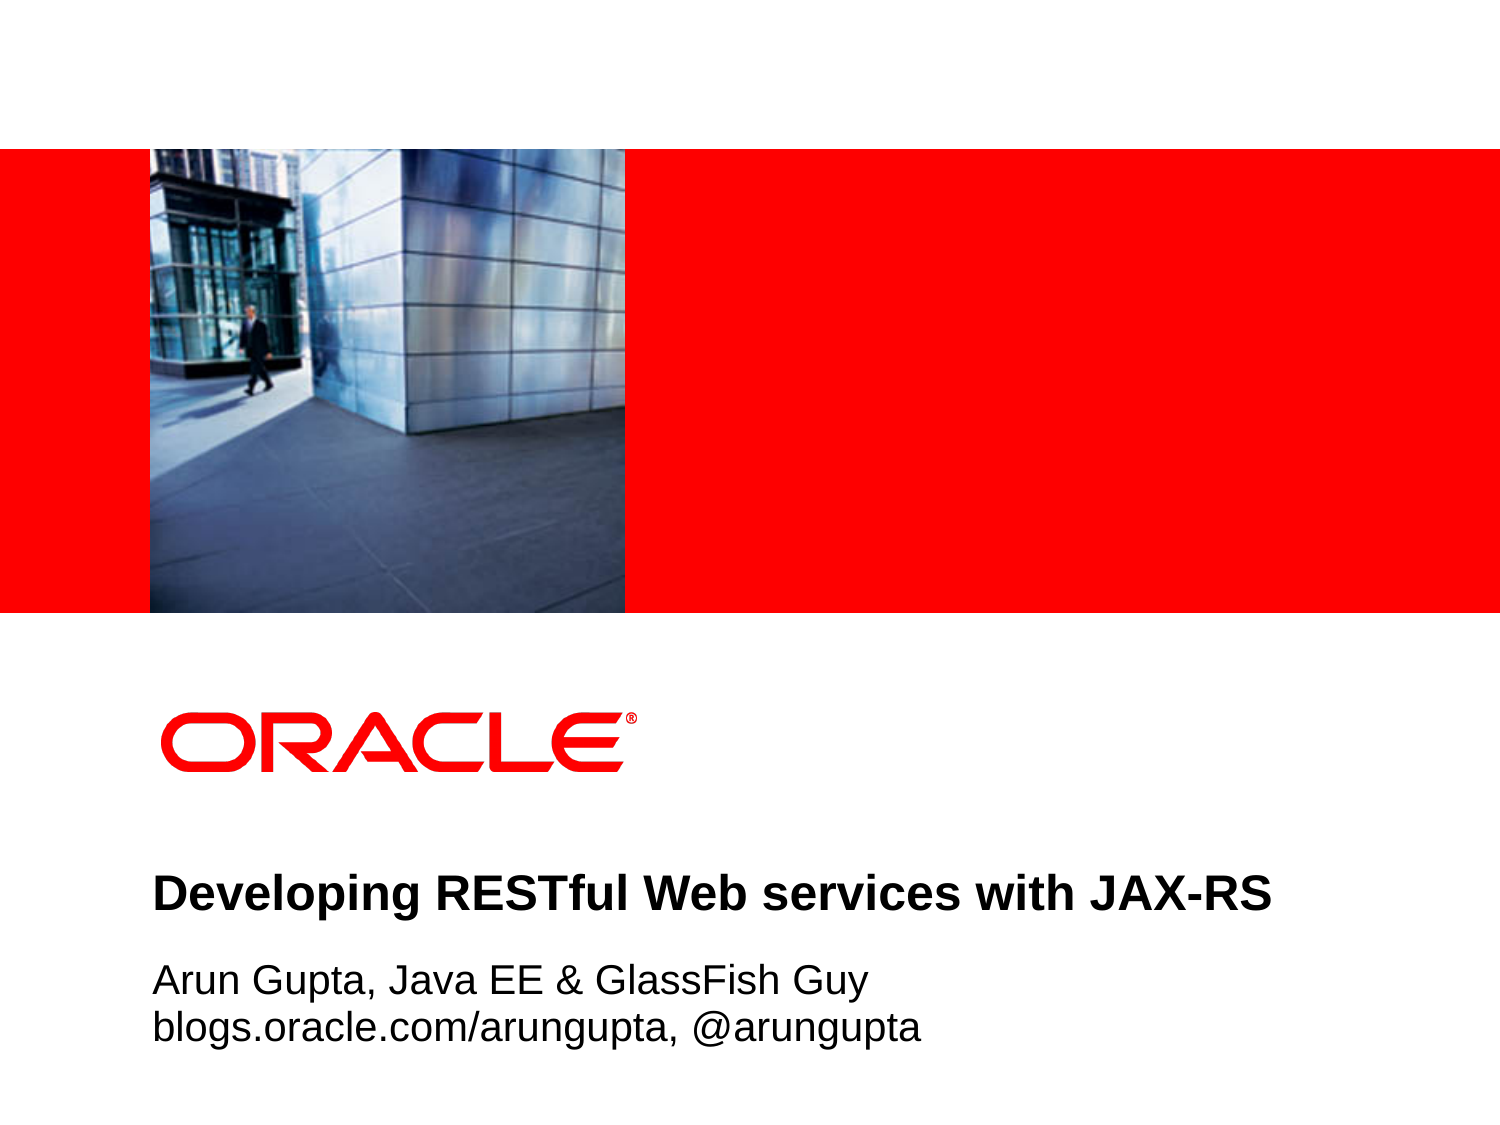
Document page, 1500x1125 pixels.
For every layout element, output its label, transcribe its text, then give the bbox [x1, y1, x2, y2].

subtitle Arun Gupta, Java EE & GlassFish Guy blogs.oracle.com/arungupta, @arungupta [137, 949, 1188, 1075]
picture [161, 712, 637, 772]
picture [0, 149, 1500, 613]
title Developing RESTful Web services with JAX-RS [137, 787, 1500, 929]
